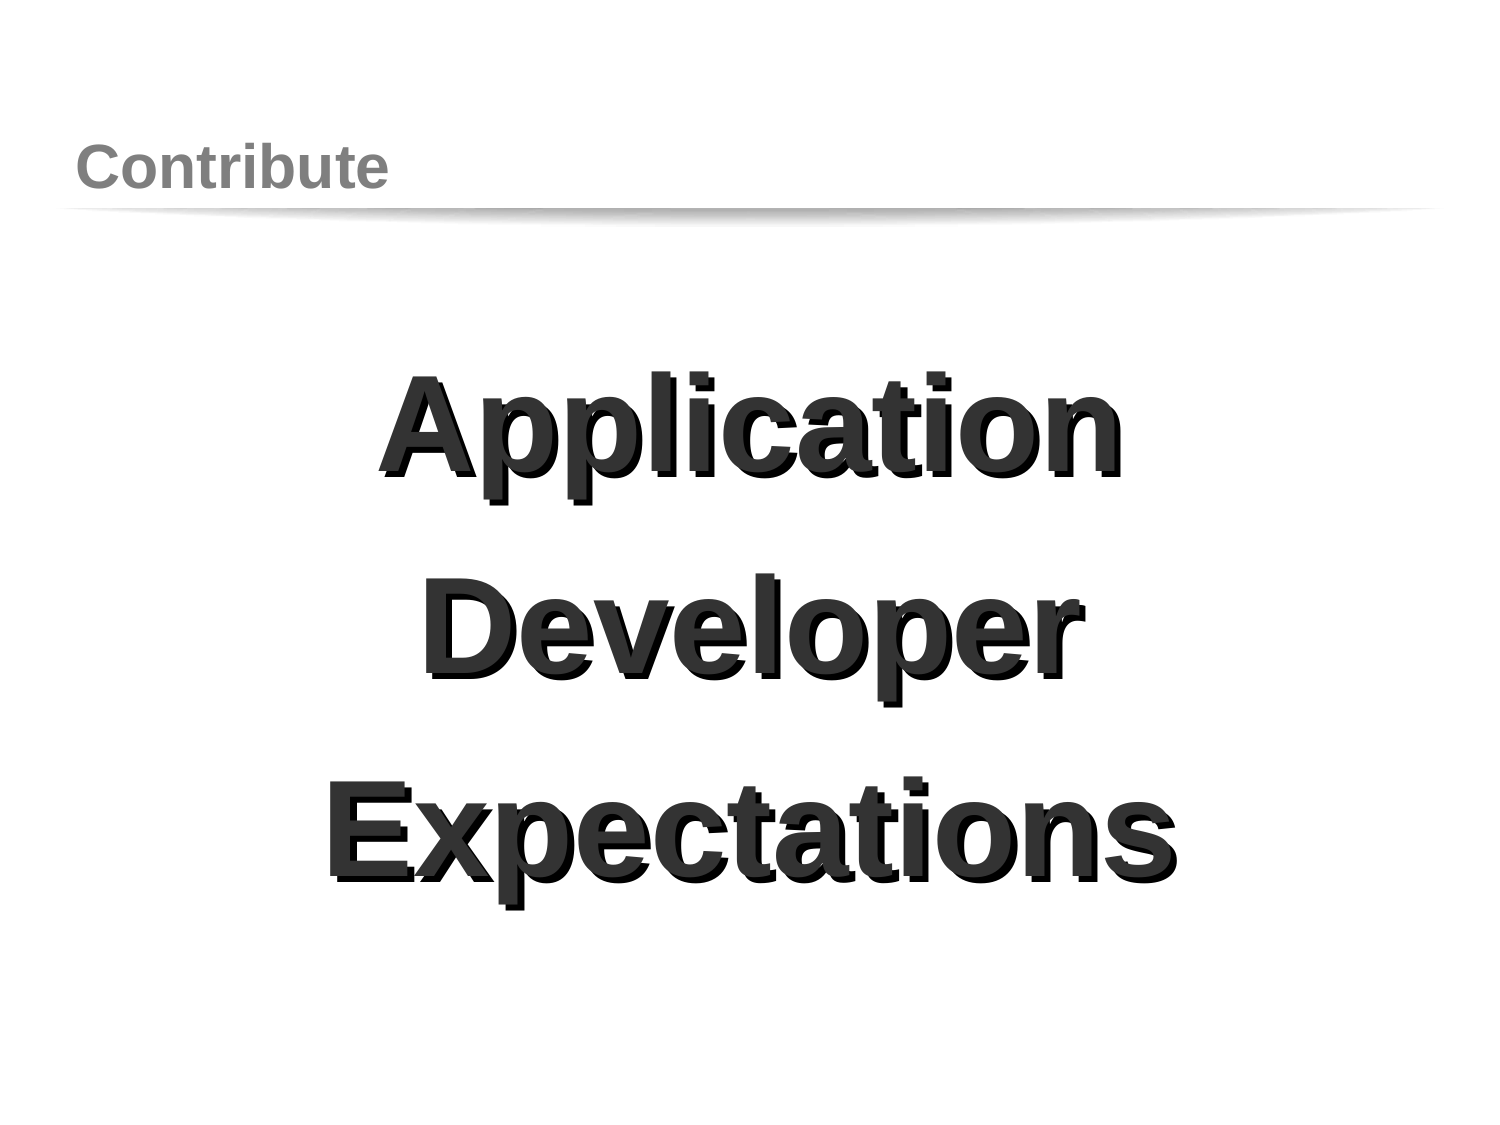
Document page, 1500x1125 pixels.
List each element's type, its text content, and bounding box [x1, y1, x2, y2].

title Contribute [75, 71, 1426, 203]
text_box Application Developer Expectations [75, 333, 1426, 910]
